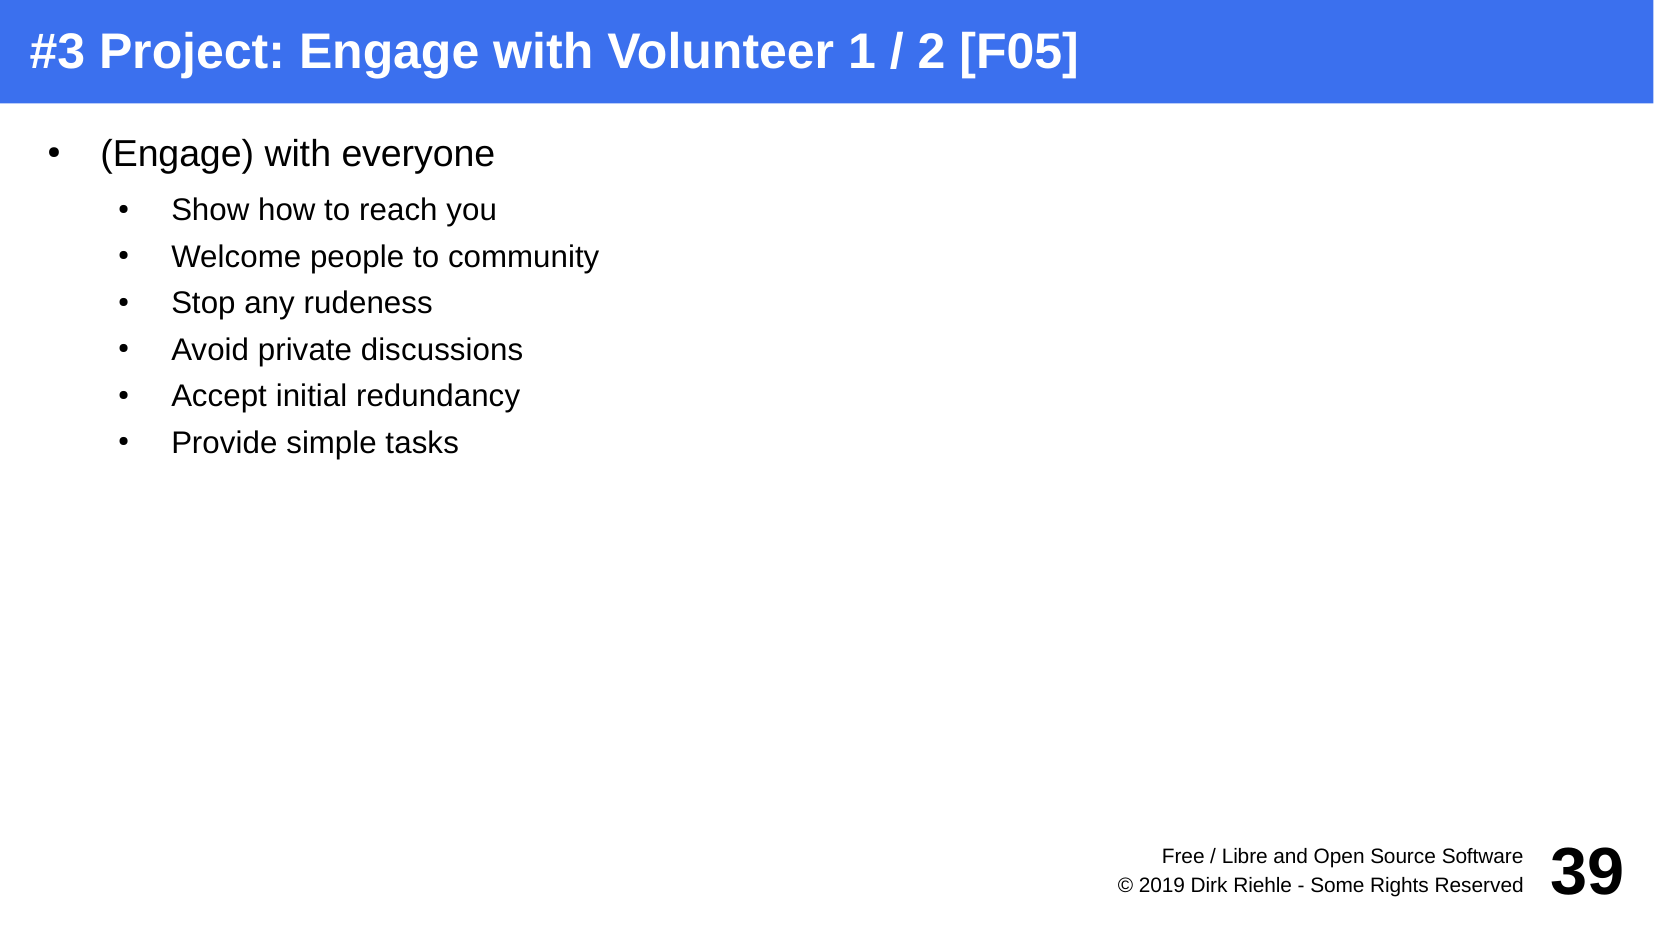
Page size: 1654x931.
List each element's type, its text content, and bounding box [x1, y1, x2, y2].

list (Engage) with everyone Show how to reach you Welcome people to community Stop any rudeness Avoid private discussions Accept initial redundancy Provide simple tasks [29, 132, 1625, 813]
title #3 Project: Engage with Volunteer 1 / 2 [F05] [0, 0, 1654, 104]
